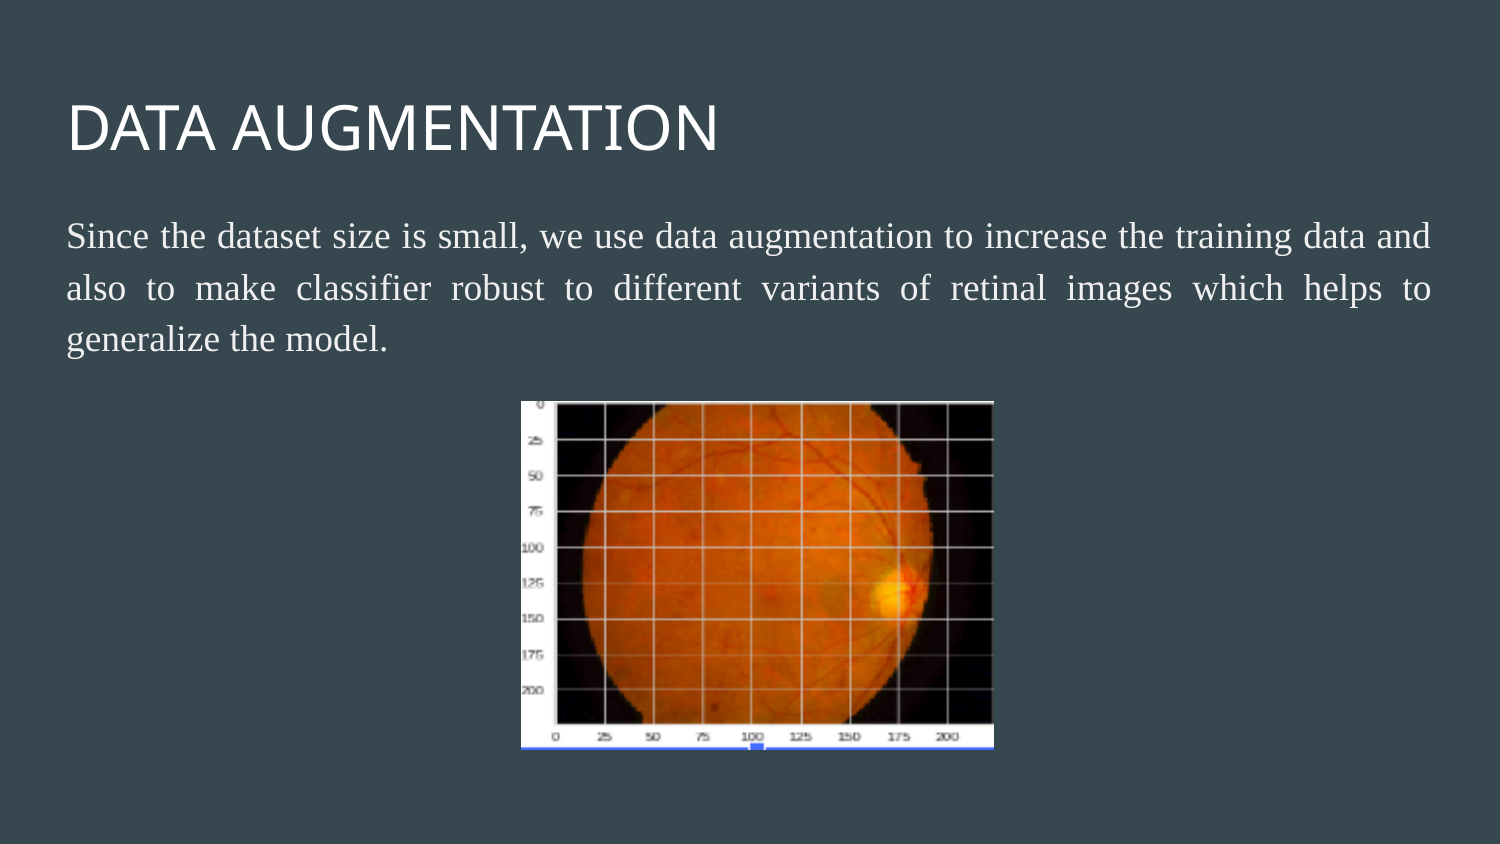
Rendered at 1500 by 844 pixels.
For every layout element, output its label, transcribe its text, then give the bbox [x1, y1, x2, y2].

list Since the dataset size is small, we use data augmentation to increase the training data and also to make classifier robust to different variants of retinal images which helps to generalize the model. [51, 189, 1449, 750]
title DATA AUGMENTATION [51, 72, 1449, 167]
picture [521, 401, 994, 750]
